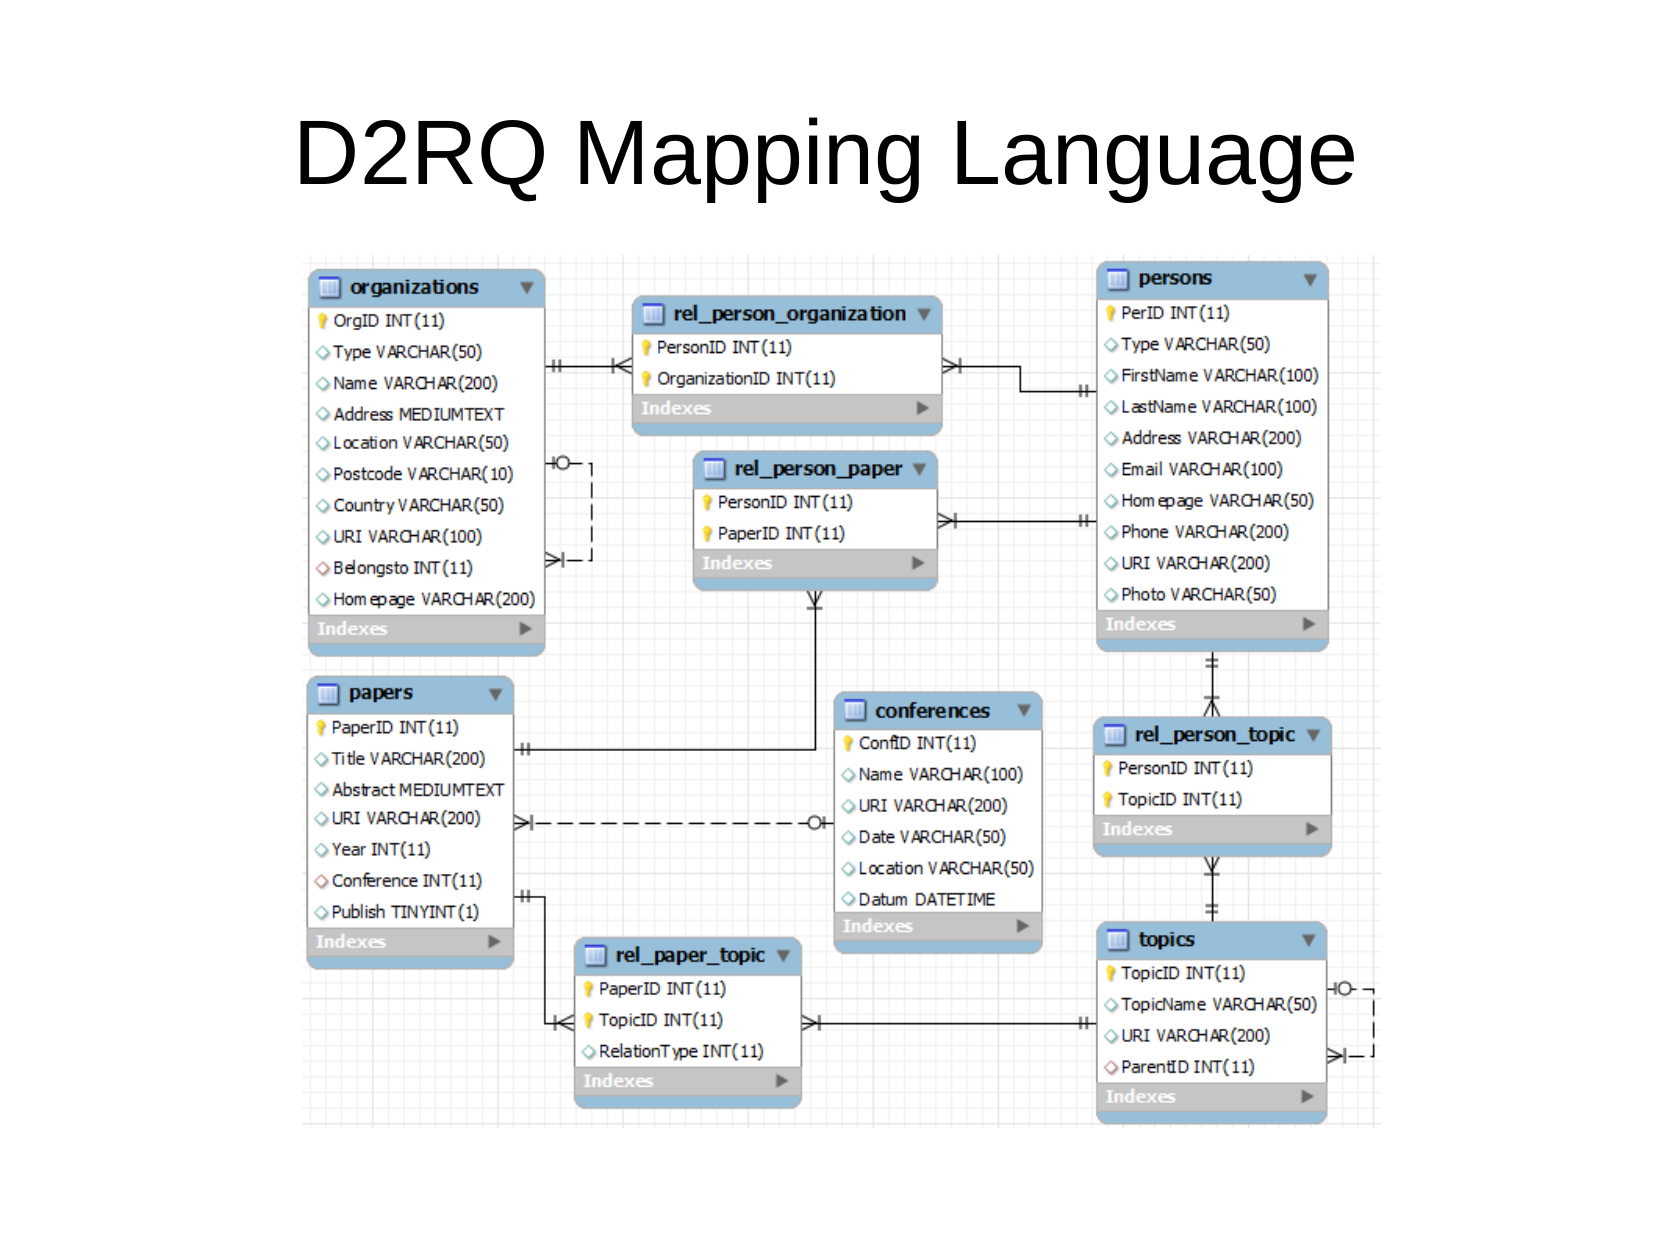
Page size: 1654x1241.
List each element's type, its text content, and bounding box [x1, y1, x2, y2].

title D2RQ Mapping Language [82, 56, 1571, 250]
picture [302, 255, 1381, 1128]
